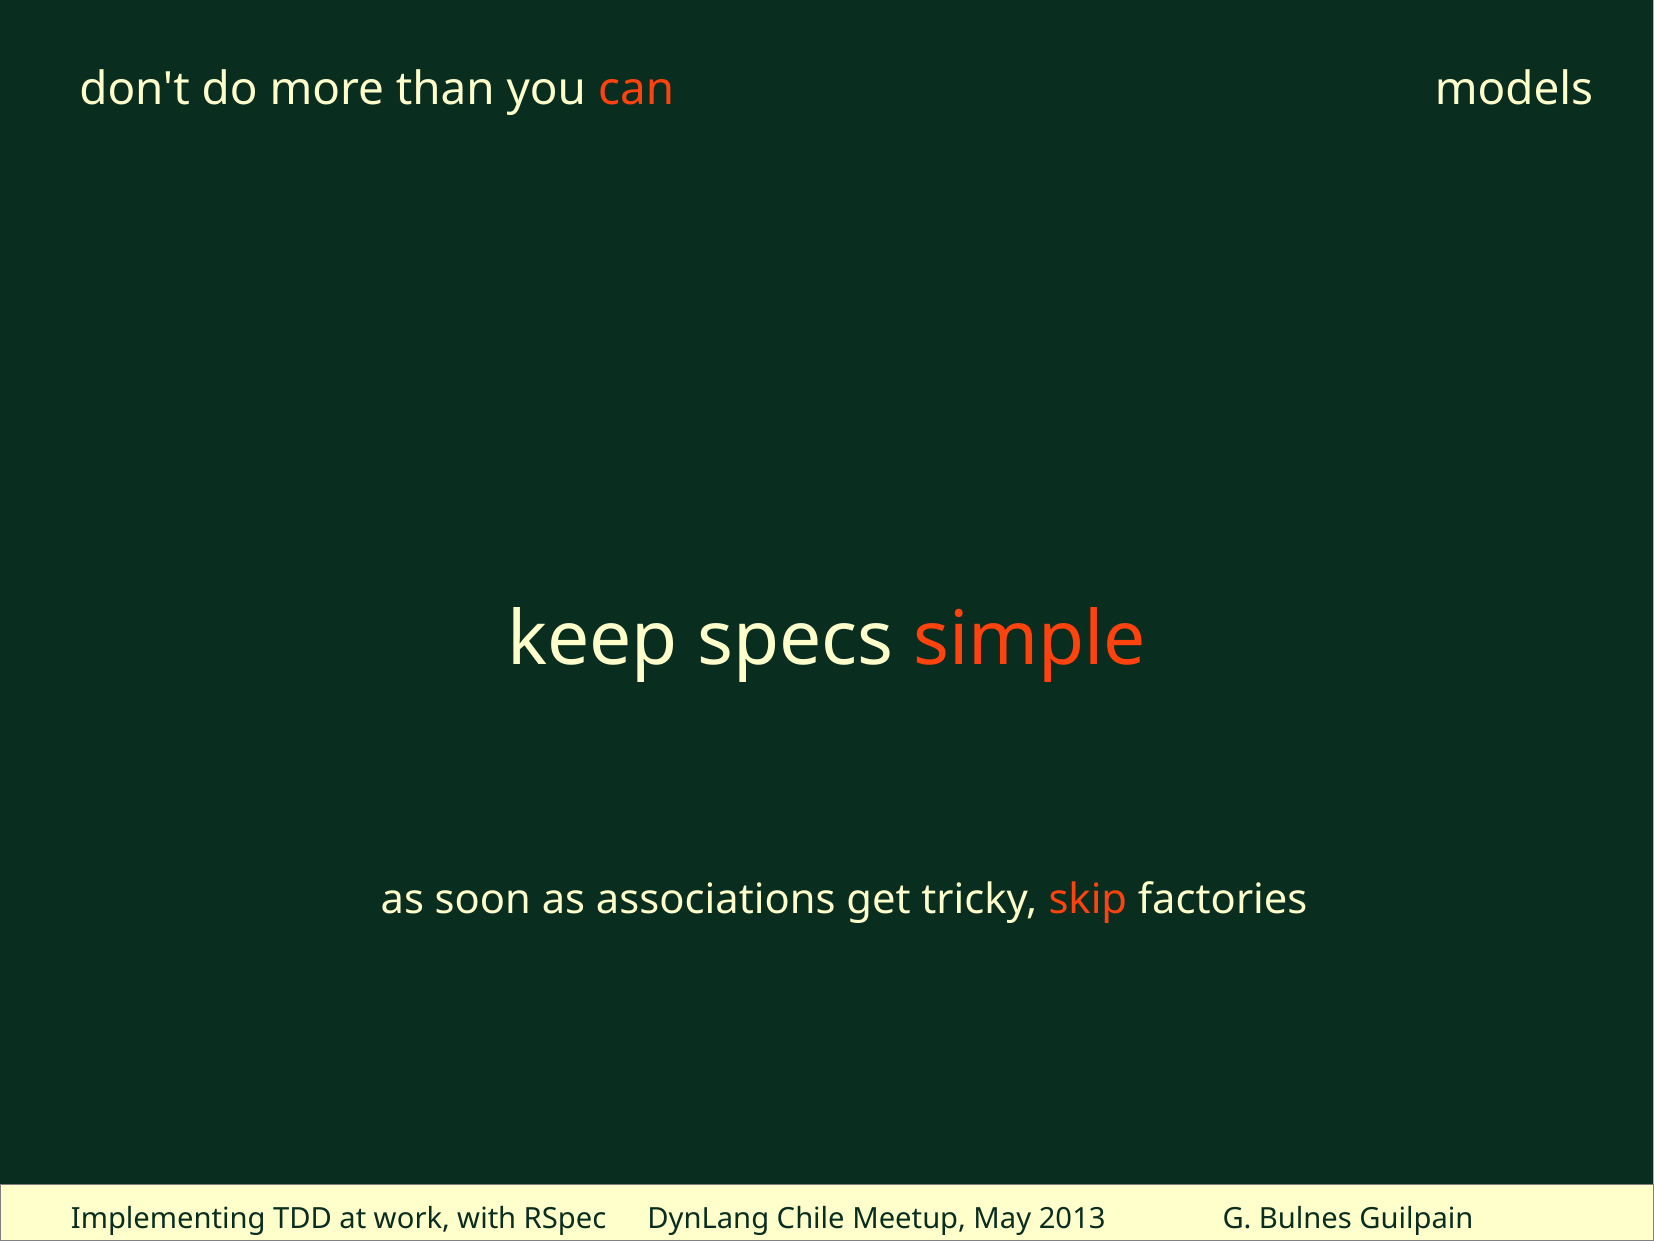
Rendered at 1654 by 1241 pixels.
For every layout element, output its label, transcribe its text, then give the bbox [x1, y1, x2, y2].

text_box [0, 1184, 1654, 1241]
text_box Implementing TDD at work, with RSpec [56, 1190, 506, 1239]
text_box models [1420, 48, 1571, 115]
text_box as soon as associations get tricky, skip factories [365, 832, 1288, 895]
text_box G. Bulnes Guilpain [1207, 1190, 1435, 1239]
subtitle keep specs simple [82, 49, 1571, 1171]
text_box don't do more than you can [64, 48, 556, 115]
text_box DynLang Chile Meetup, May 2013 [632, 1190, 1021, 1239]
